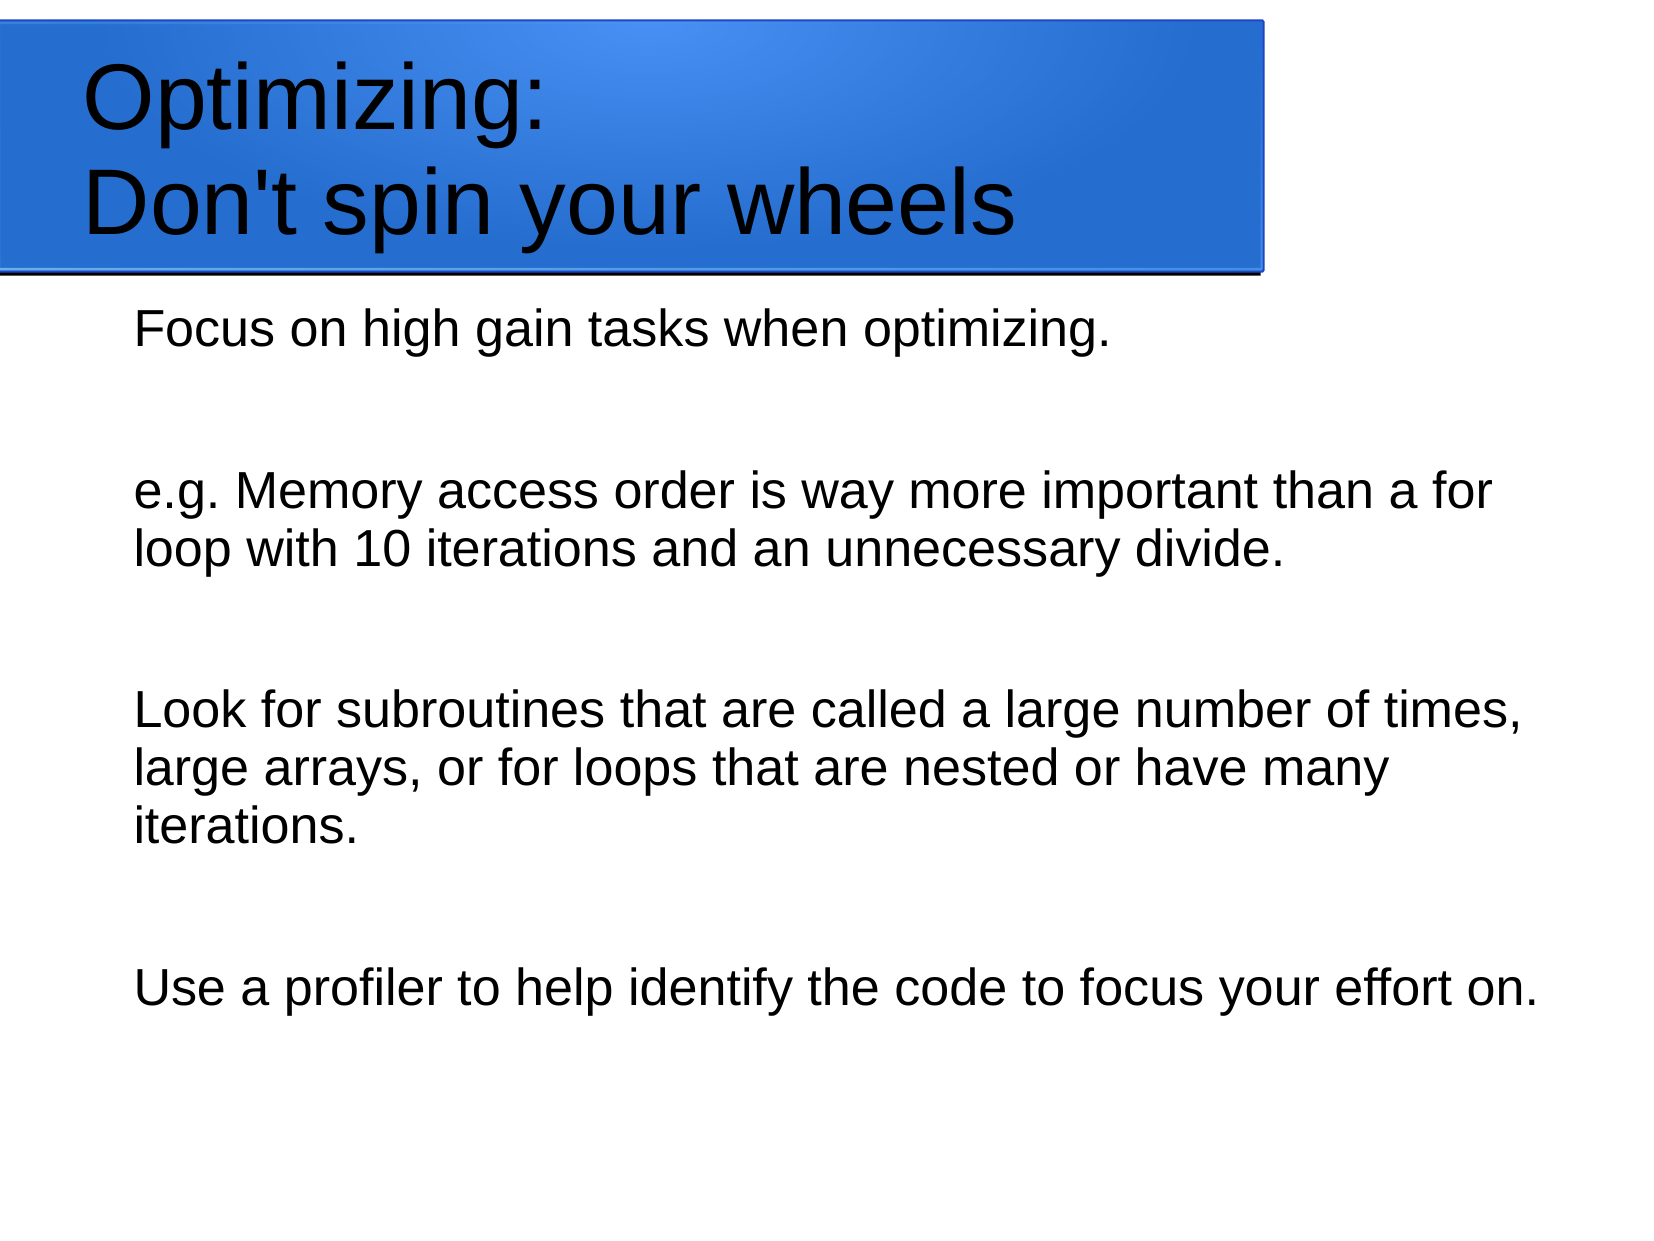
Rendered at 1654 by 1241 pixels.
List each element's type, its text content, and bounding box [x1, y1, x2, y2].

title Optimizing: Don't spin your wheels [82, 45, 1234, 254]
list Focus on high gain tasks when optimizing. e.g. Memory access order is way more important than a for loop with 10 iterations and an unnecessary divide. Look for subroutines that are called a large number of times, large arrays, or for loops that are nested or have many iterations. Use a profiler to help identify the code to focus your effort on. [82, 299, 1571, 1019]
